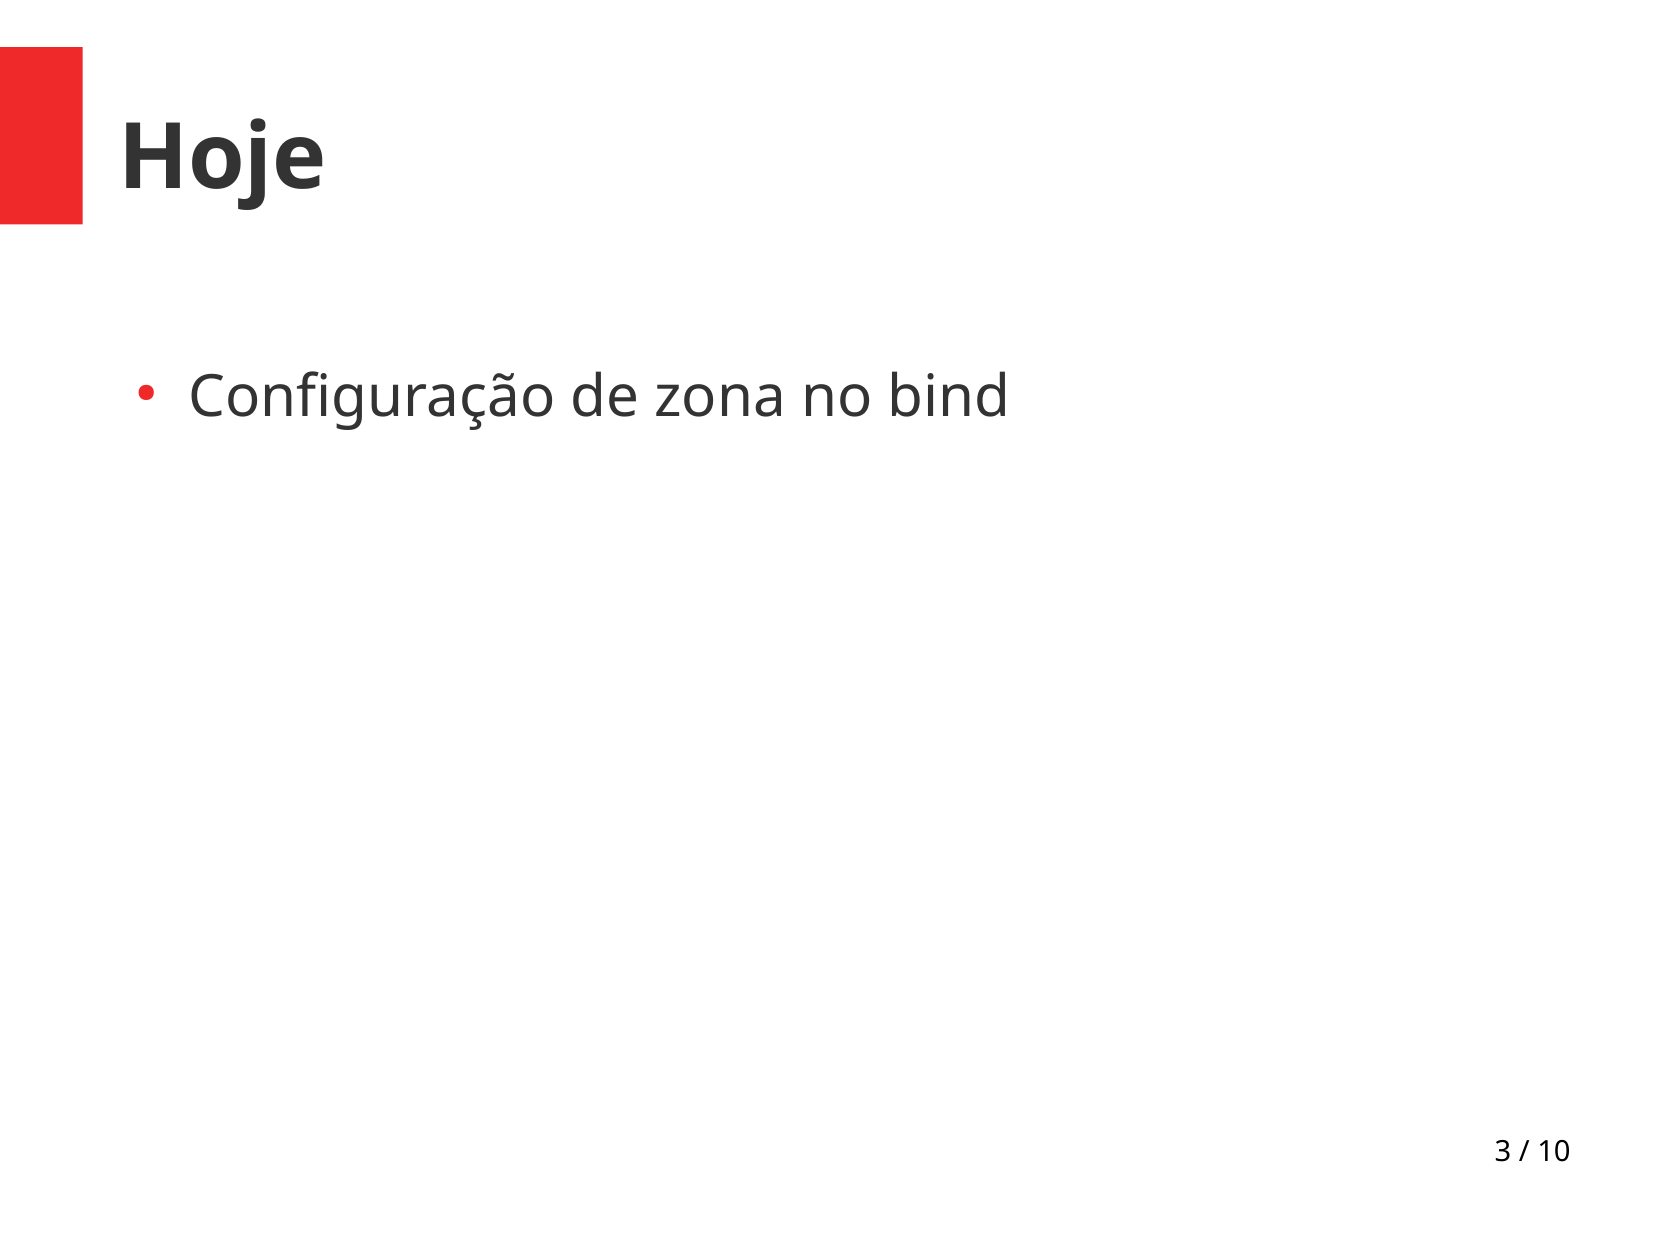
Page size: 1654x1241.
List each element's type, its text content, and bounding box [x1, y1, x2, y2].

list Configuração de zona no bind [118, 354, 1536, 1074]
title Hoje [118, 49, 1571, 257]
